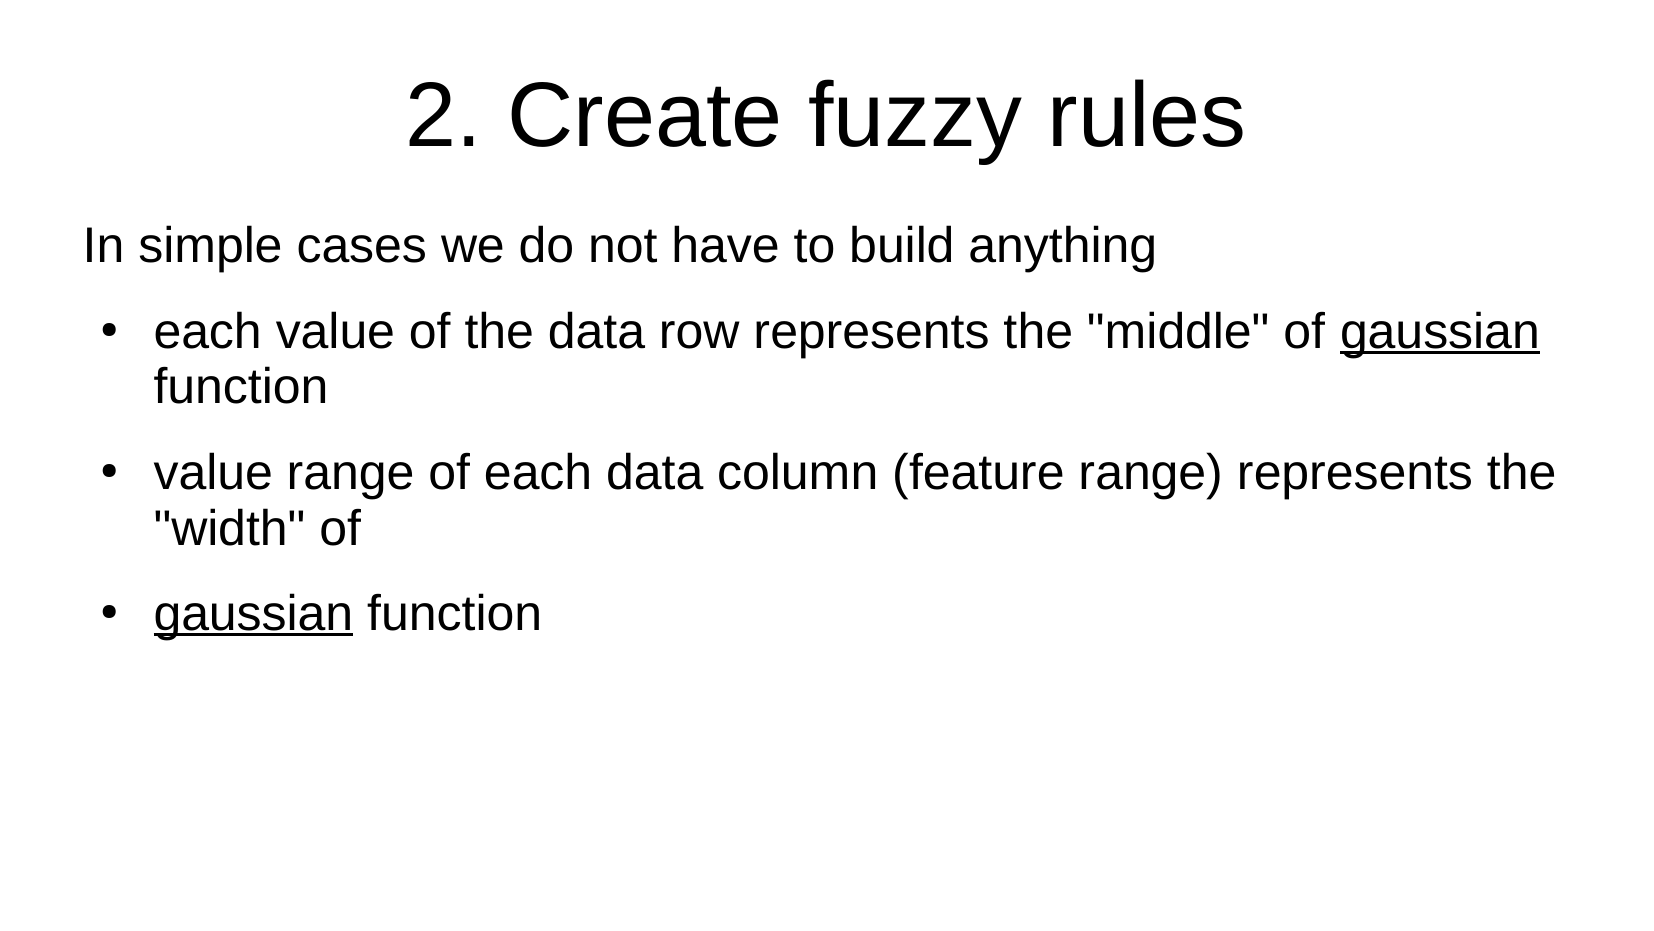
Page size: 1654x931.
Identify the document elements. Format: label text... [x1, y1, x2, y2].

title 2. Create fuzzy rules [82, 37, 1571, 193]
list In simple cases we do not have to build anything each value of the data row represents the "middle" of gaussian function value range of each data column (feature range) represents the "width" of gaussian function [82, 217, 1571, 758]
